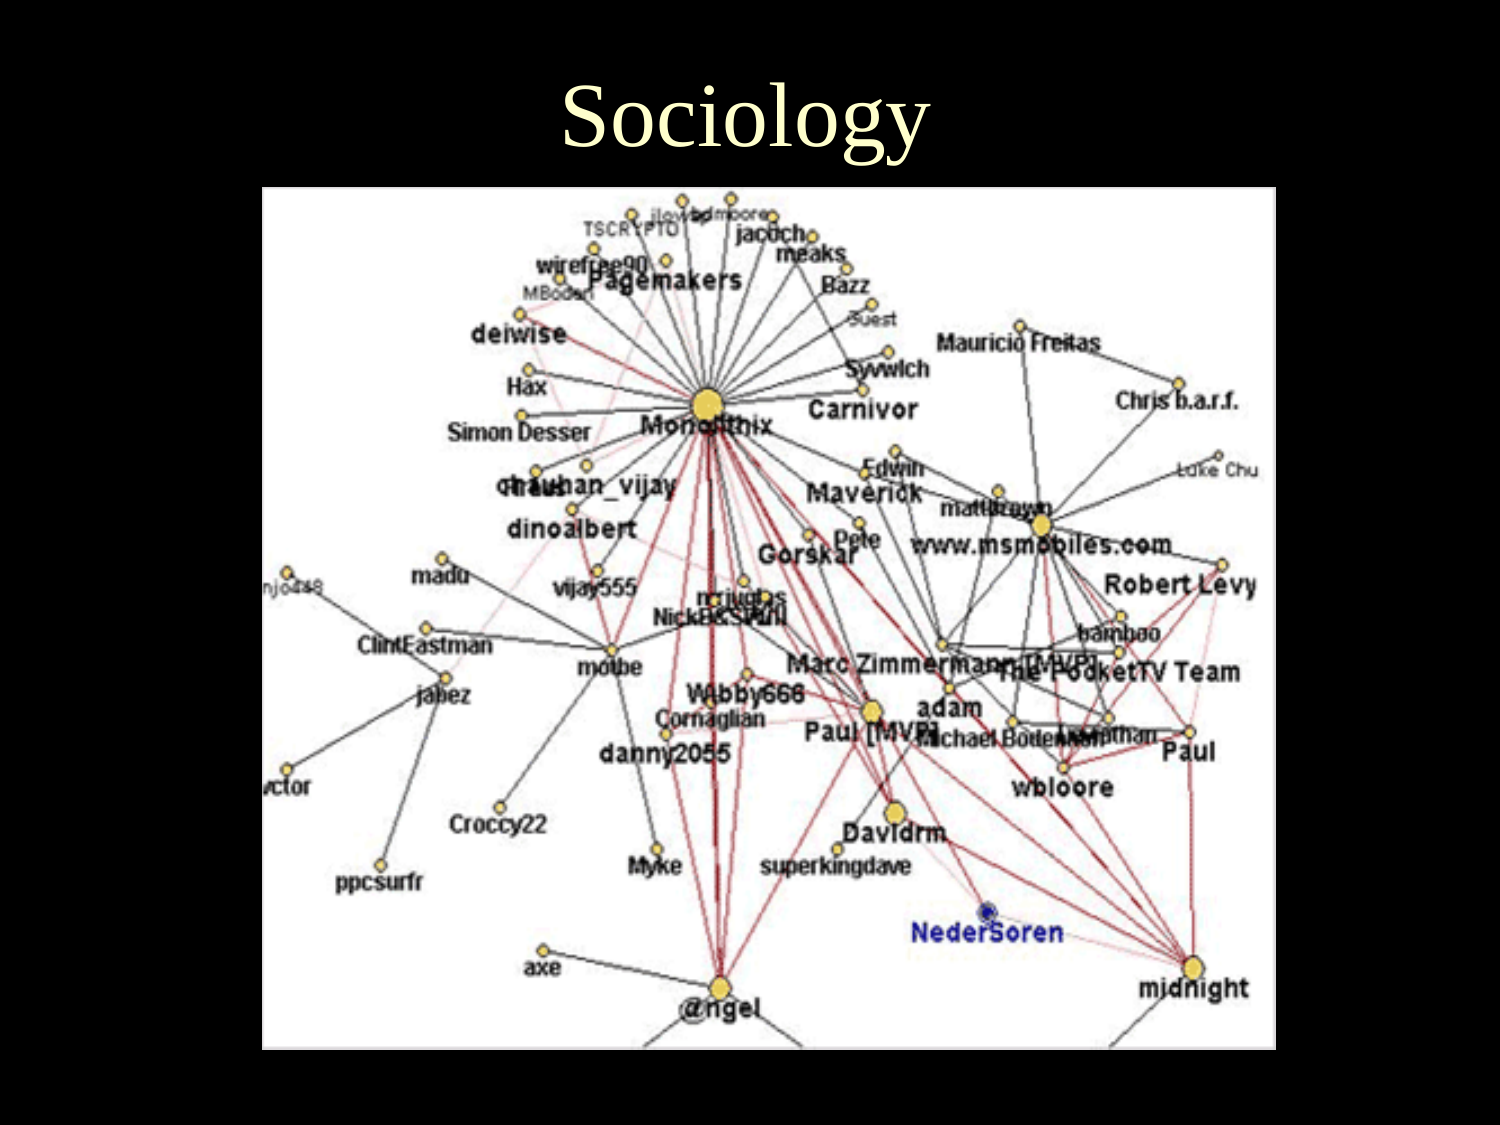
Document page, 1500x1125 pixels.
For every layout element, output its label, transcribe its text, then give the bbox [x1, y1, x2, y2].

picture [262, 187, 1276, 1051]
title Sociology [108, 25, 1384, 214]
